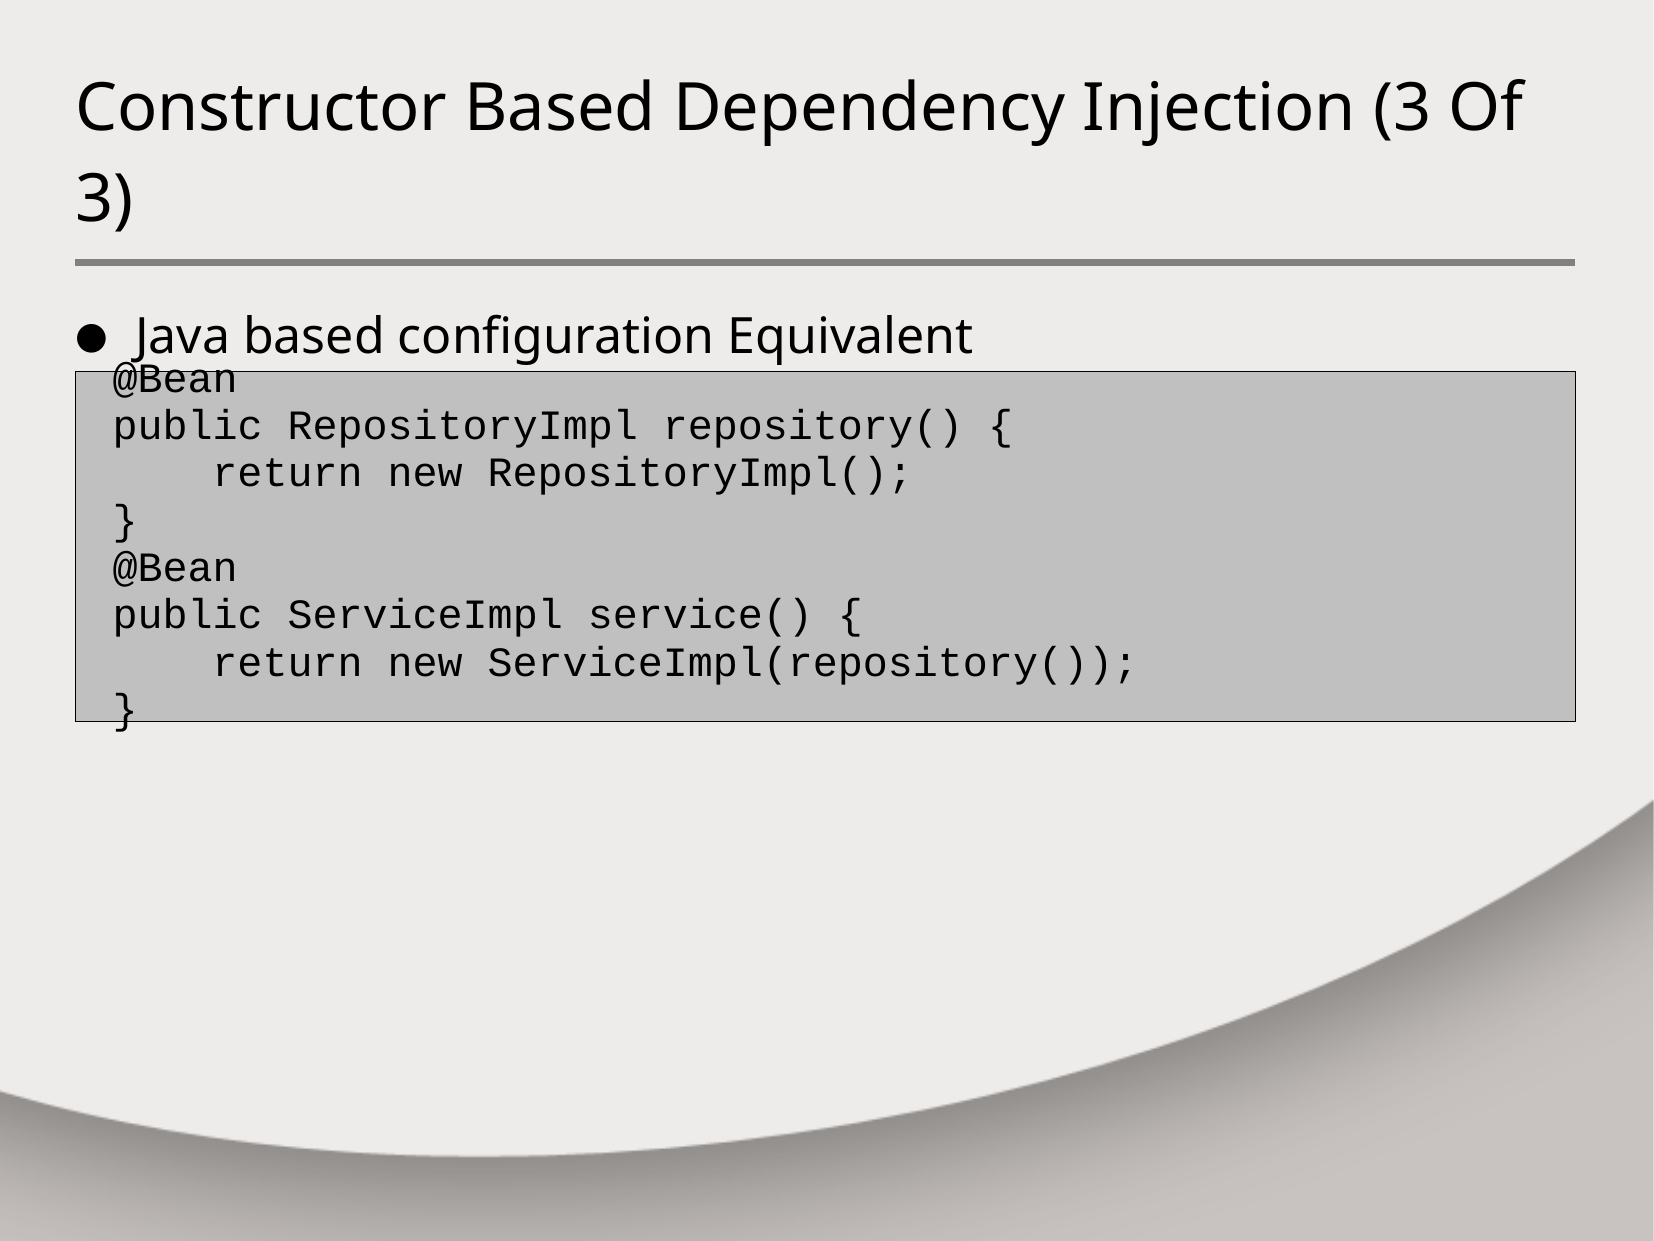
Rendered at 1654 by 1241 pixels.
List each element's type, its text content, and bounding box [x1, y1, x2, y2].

picture [0, 0, 1654, 1241]
title Constructor Based Dependency Injection (3 Of 3) [75, 75, 1576, 226]
list Java based configuration Equivalent [75, 300, 1576, 371]
text_box @Bean public RepositoryImpl repository() { return new RepositoryImpl(); } @Bean public ServiceImpl service() { return new ServiceImpl(repository()); } [75, 371, 1576, 722]
list Java based configuration Equivalent [75, 722, 1576, 1163]
